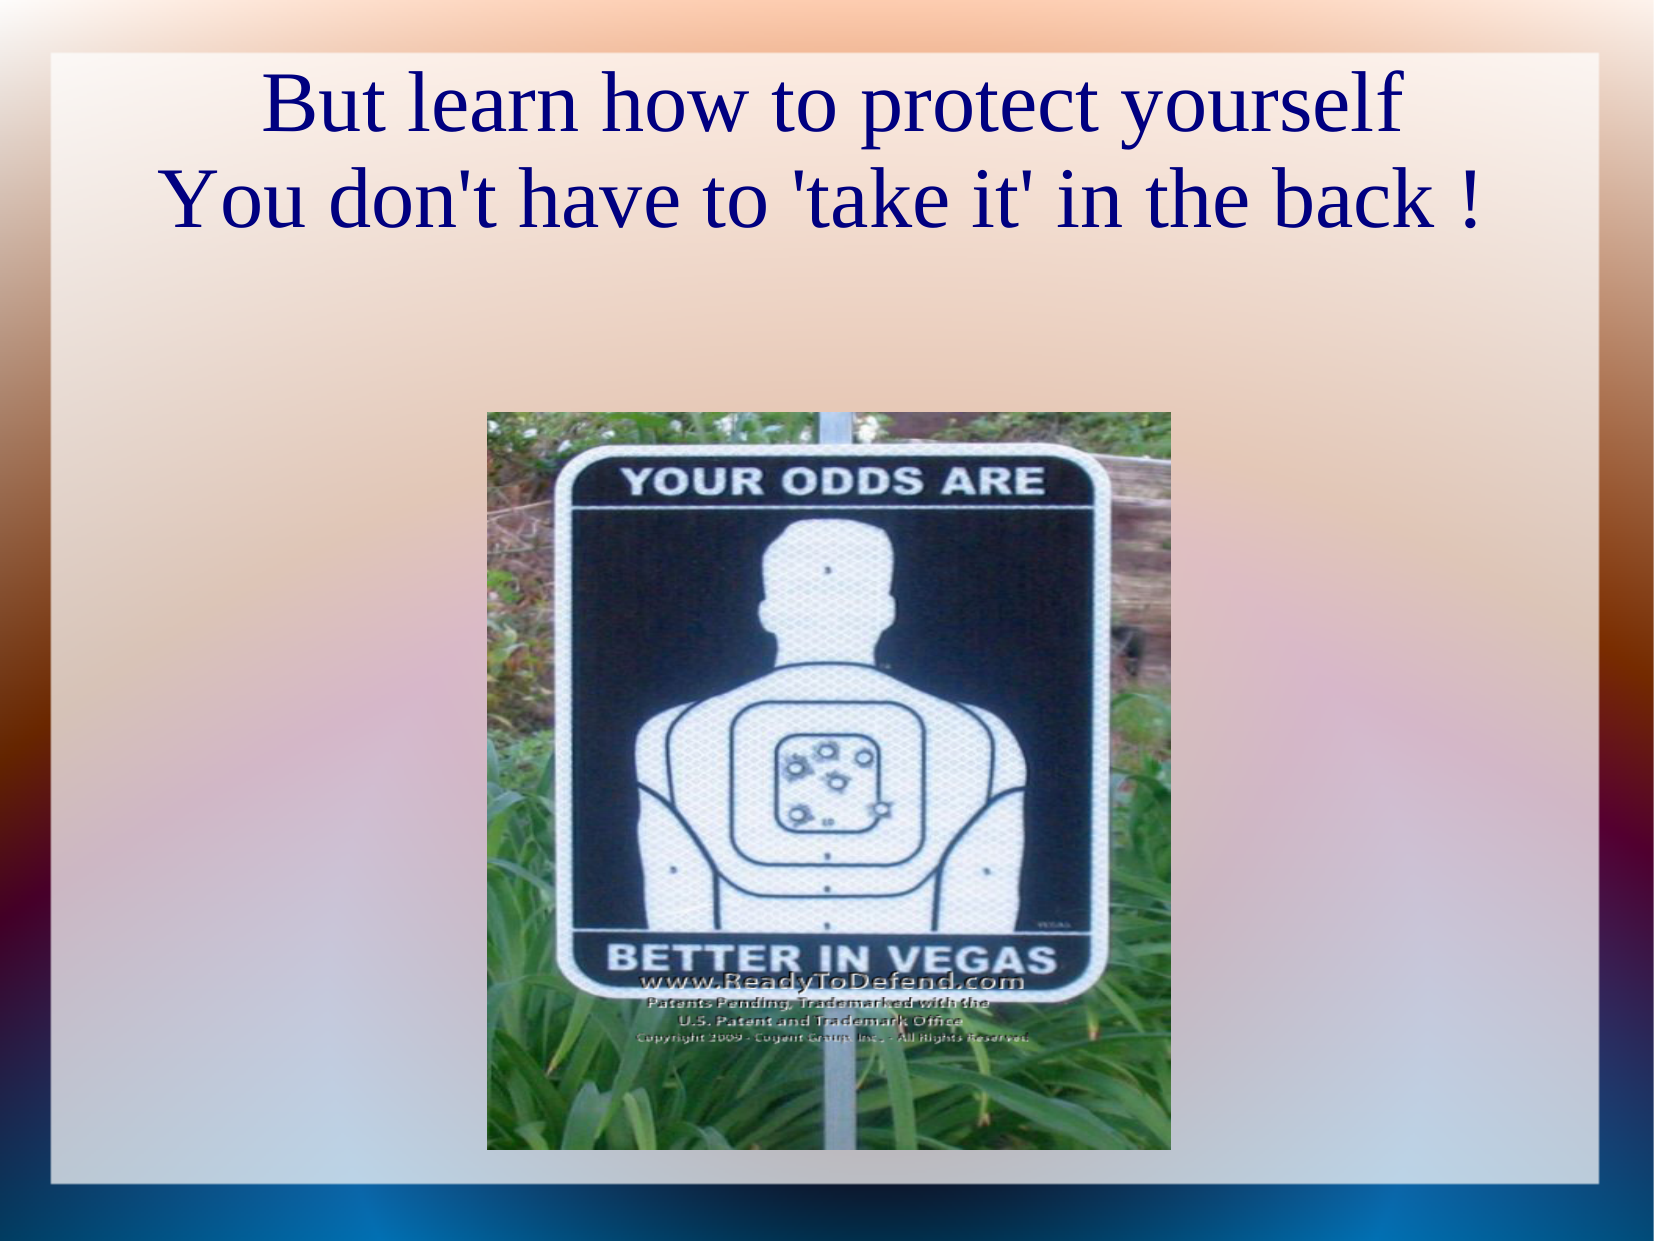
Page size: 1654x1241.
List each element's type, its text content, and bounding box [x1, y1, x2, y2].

list [82, 290, 1571, 1034]
title But learn how to protect yourself You don't have to 'take it' in the back ! [78, 54, 1567, 342]
picture [0, 0, 1654, 1241]
